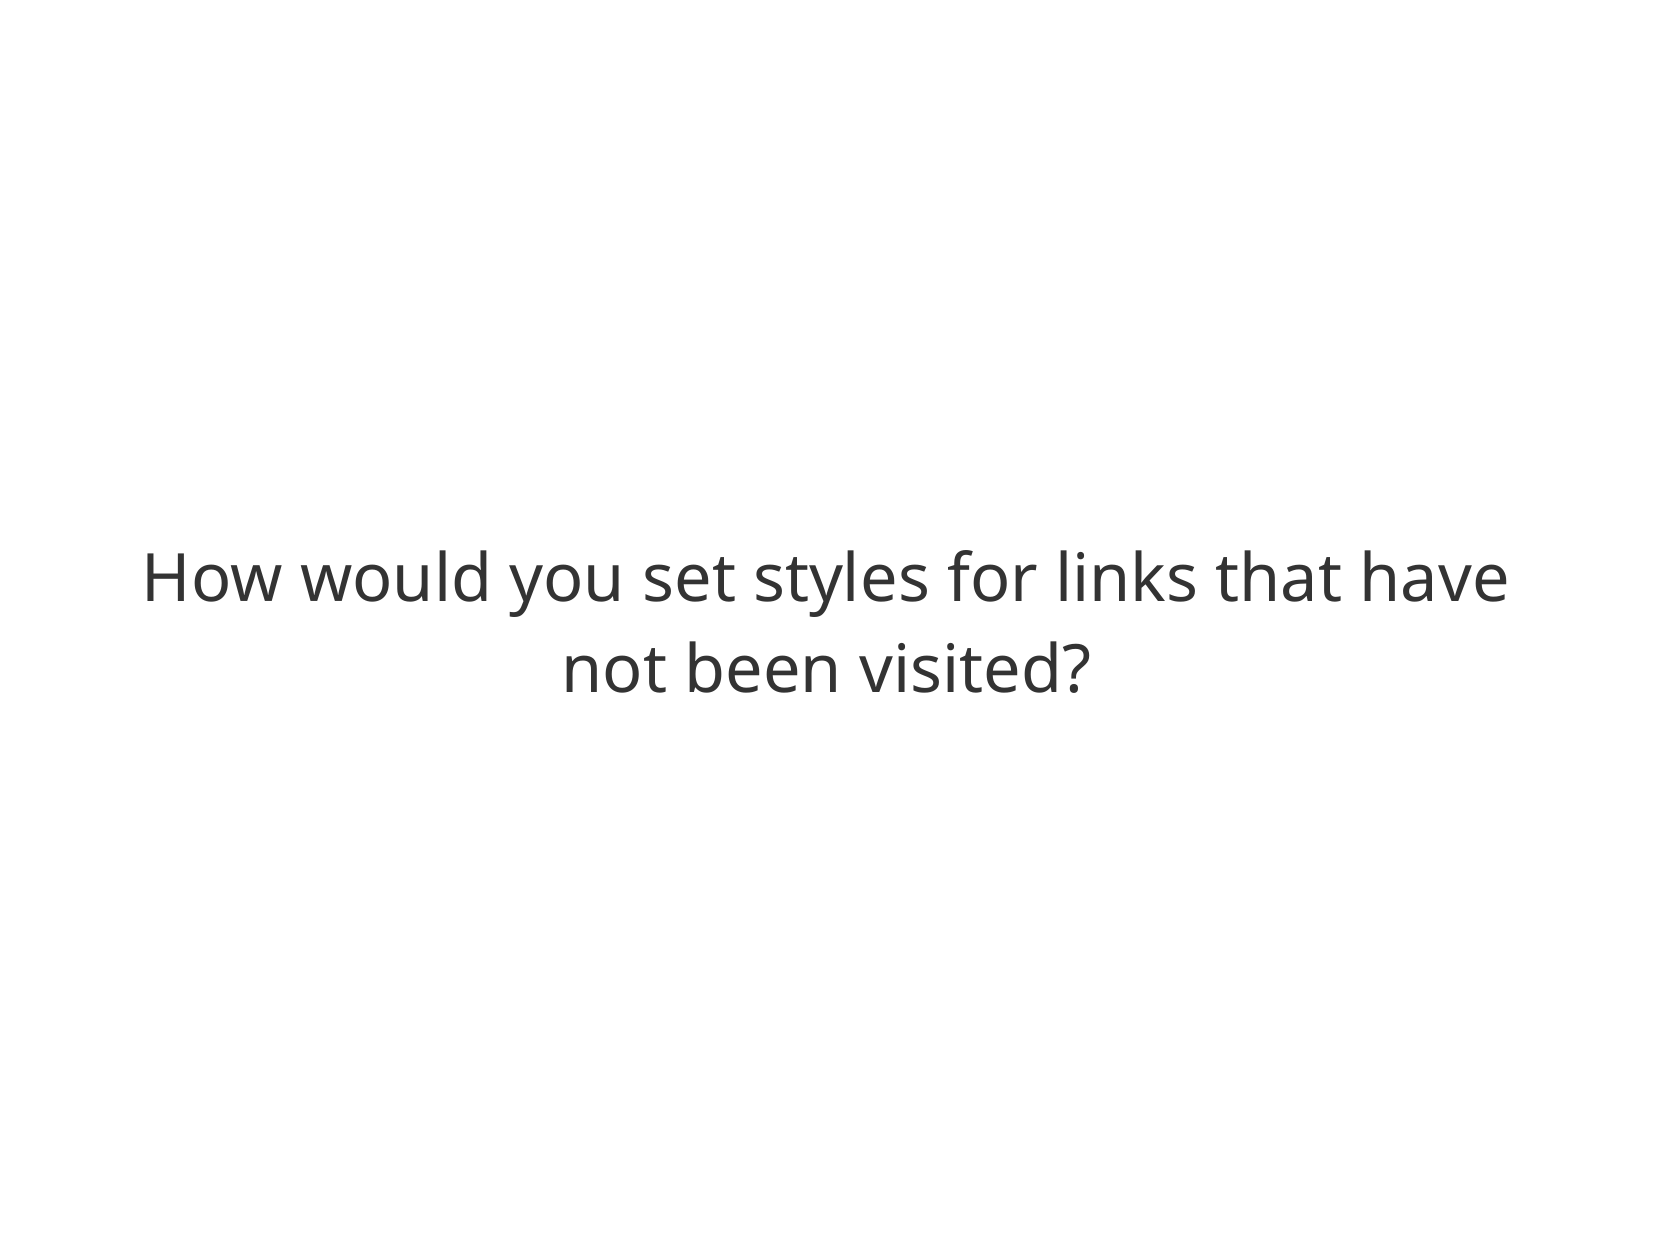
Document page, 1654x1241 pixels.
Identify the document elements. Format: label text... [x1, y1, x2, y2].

subtitle How would you set styles for links that have not been visited? [82, 49, 1571, 1193]
